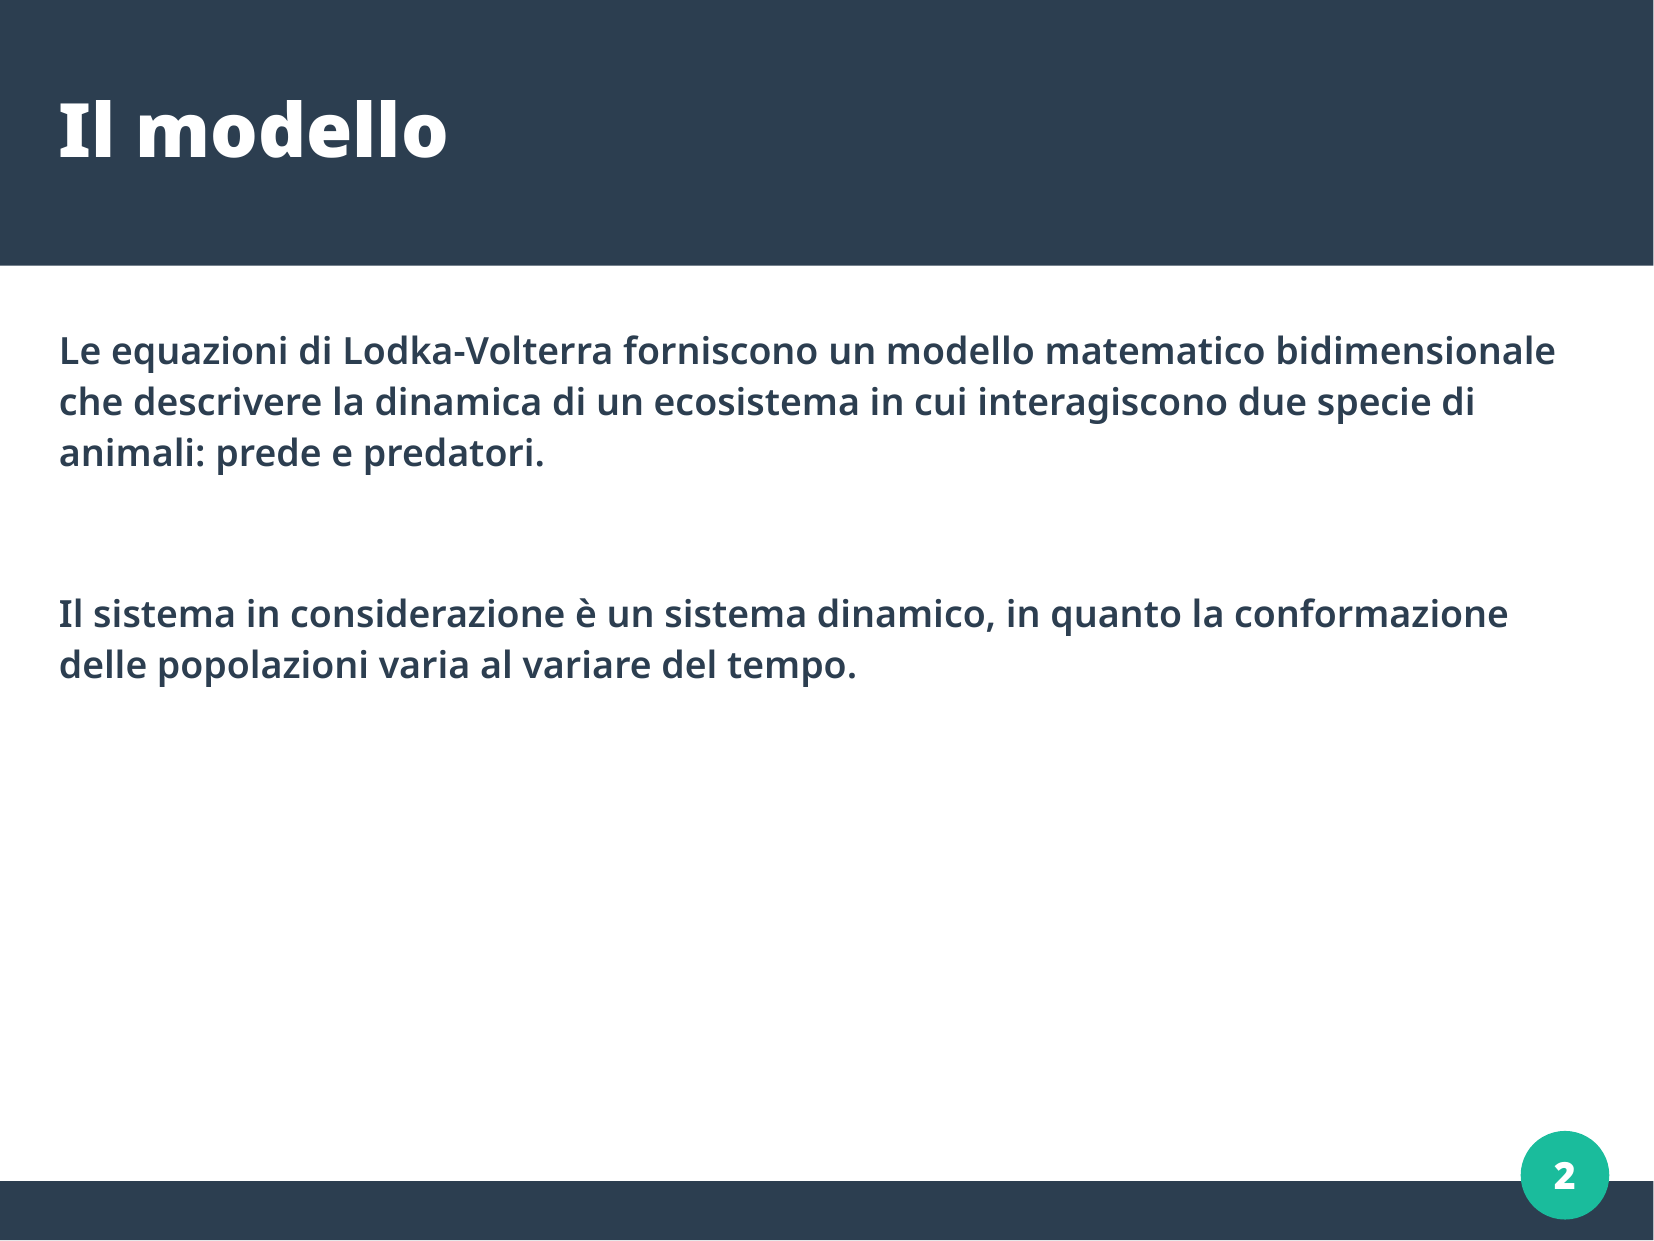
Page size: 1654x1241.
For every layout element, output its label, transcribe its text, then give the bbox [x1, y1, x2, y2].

list Le equazioni di Lodka-Volterra forniscono un modello matematico bidimensionale che descrivere la dinamica di un ecosistema in cui interagiscono due specie di animali: prede e predatori. Il sistema in considerazione è un sistema dinamico, in quanto la conformazione delle popolazioni varia al variare del tempo. [59, 324, 1595, 1152]
title Il modello [59, 49, 1595, 207]
